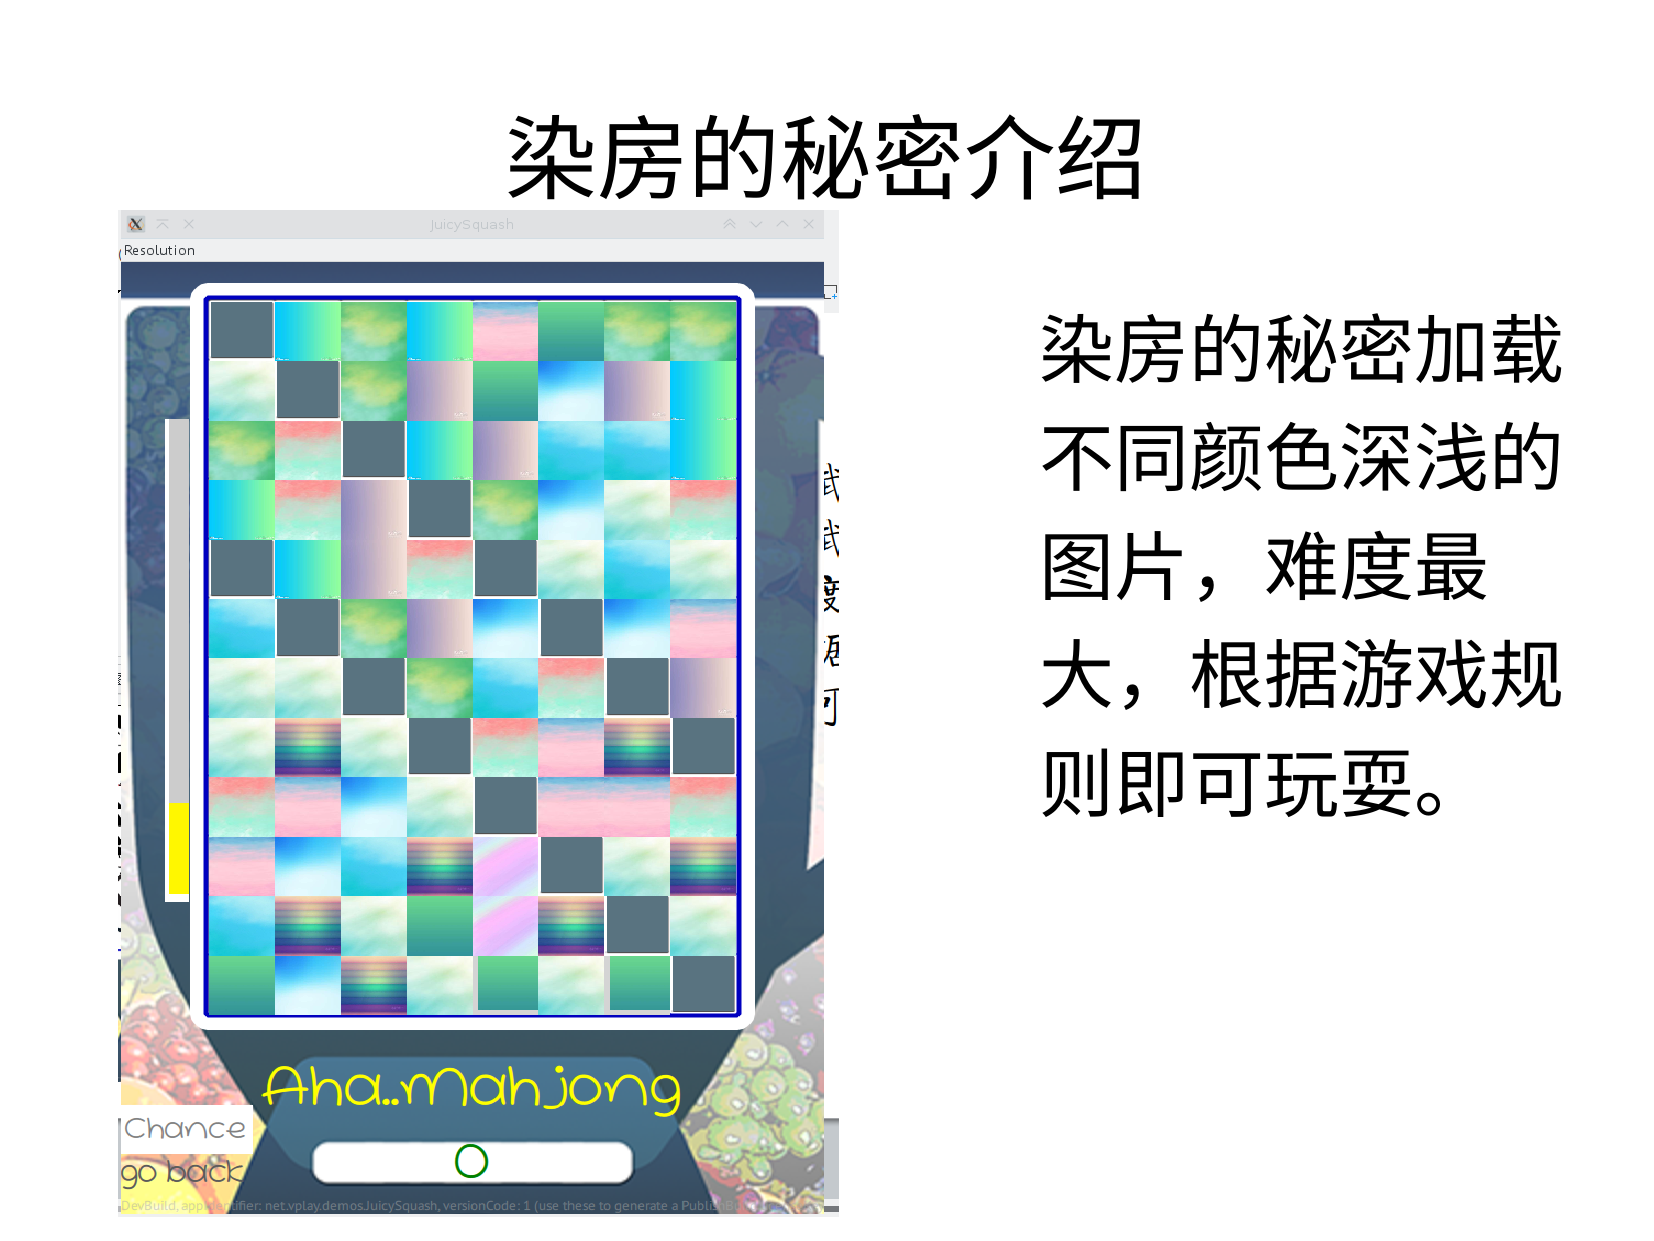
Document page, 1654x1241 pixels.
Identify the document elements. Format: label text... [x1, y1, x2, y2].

picture [118, 210, 839, 1217]
list 染房的秘密加载不同颜色深浅的图片，难度最大，根据游戏规则即可玩耍。 [1039, 290, 1571, 1010]
title 染房的秘密介绍 [82, 49, 1571, 257]
